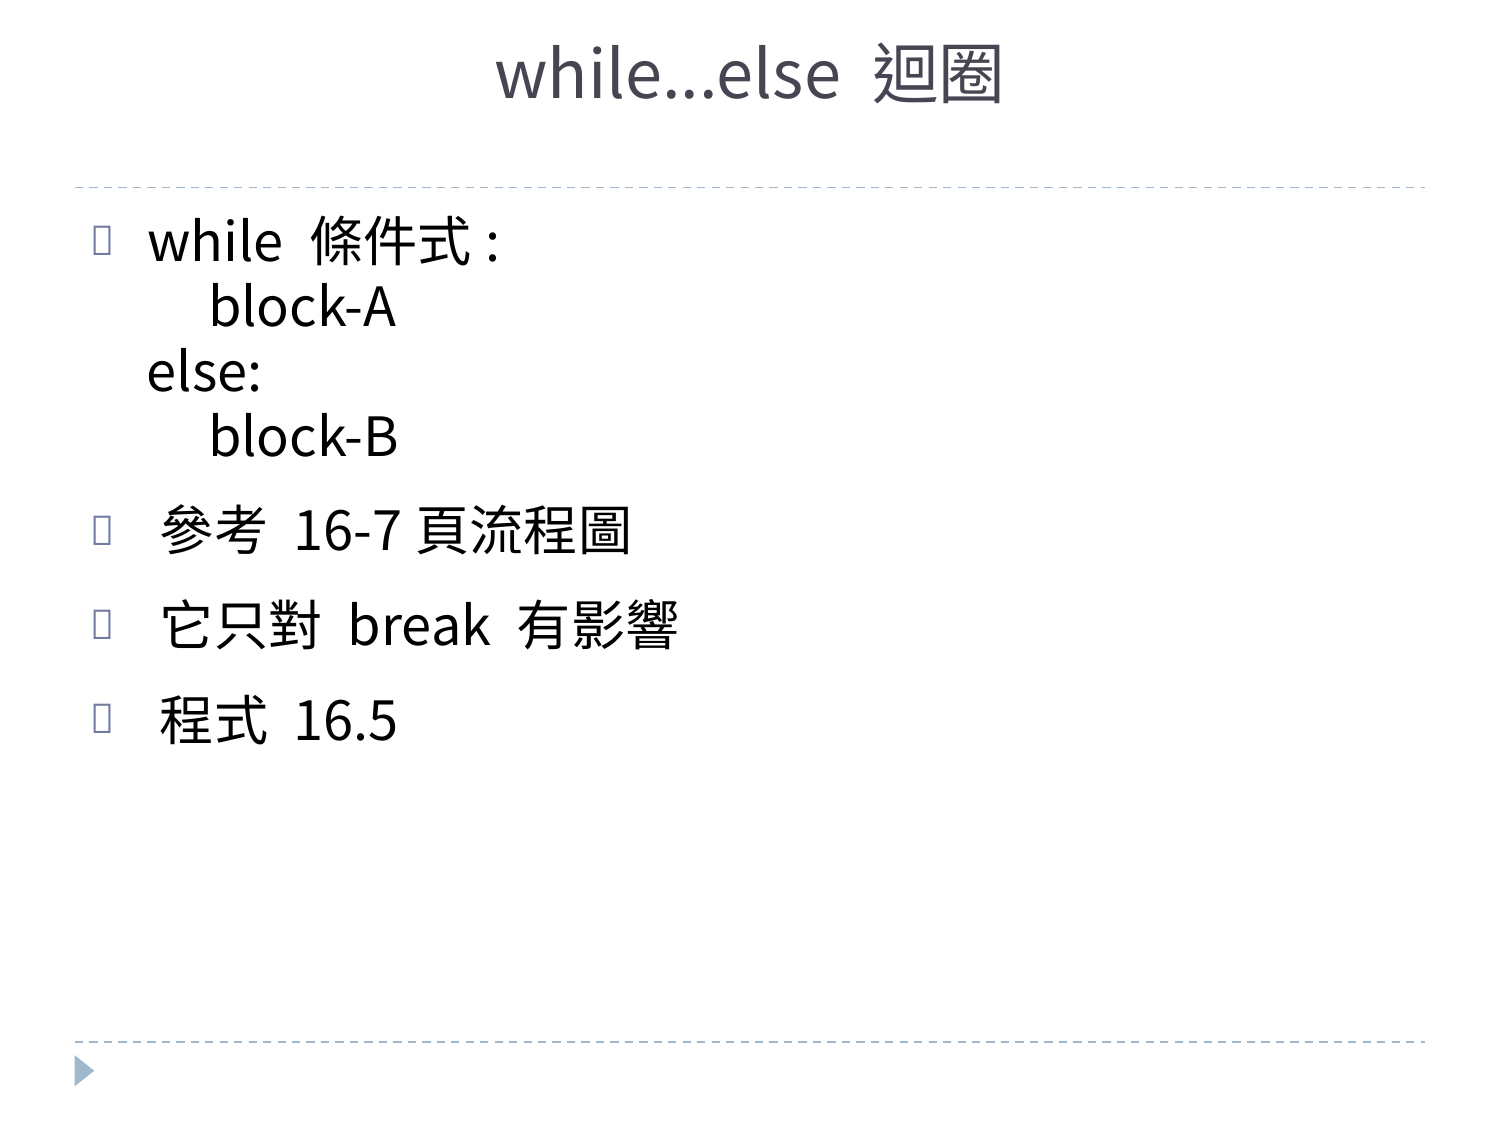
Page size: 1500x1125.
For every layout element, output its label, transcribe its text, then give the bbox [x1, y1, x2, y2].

list while 條件式: block-A else: block-B 參考 16-7頁流程圖 它只對 break 有影響 程式 16.5 [75, 200, 1425, 1010]
title while...else 迴圈 [75, 24, 1425, 188]
